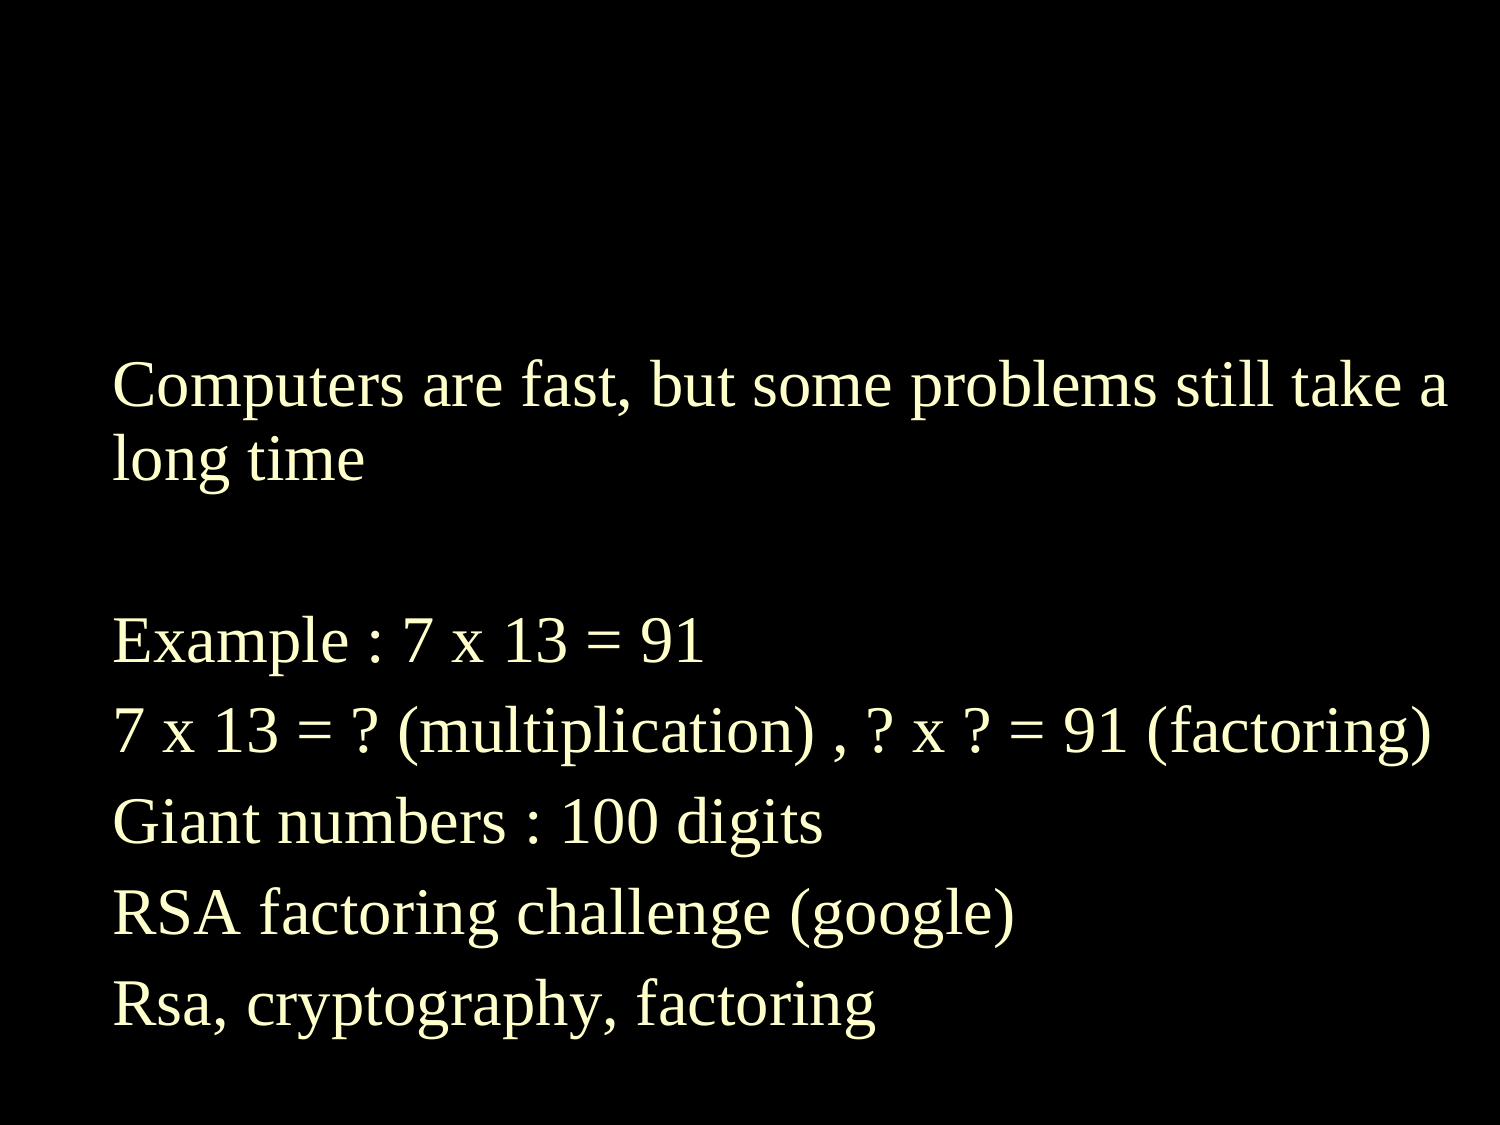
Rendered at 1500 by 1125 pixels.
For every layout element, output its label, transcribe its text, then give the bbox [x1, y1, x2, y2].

list Computers are fast, but some problems still take a long time Example : 7 x 13 = 91 7 x 13 = ? (multiplication) , ? x ? = 91 (factoring) Giant numbers : 100 digits RSA factoring challenge (google) Rsa, cryptography, factoring [112, 347, 1482, 1125]
